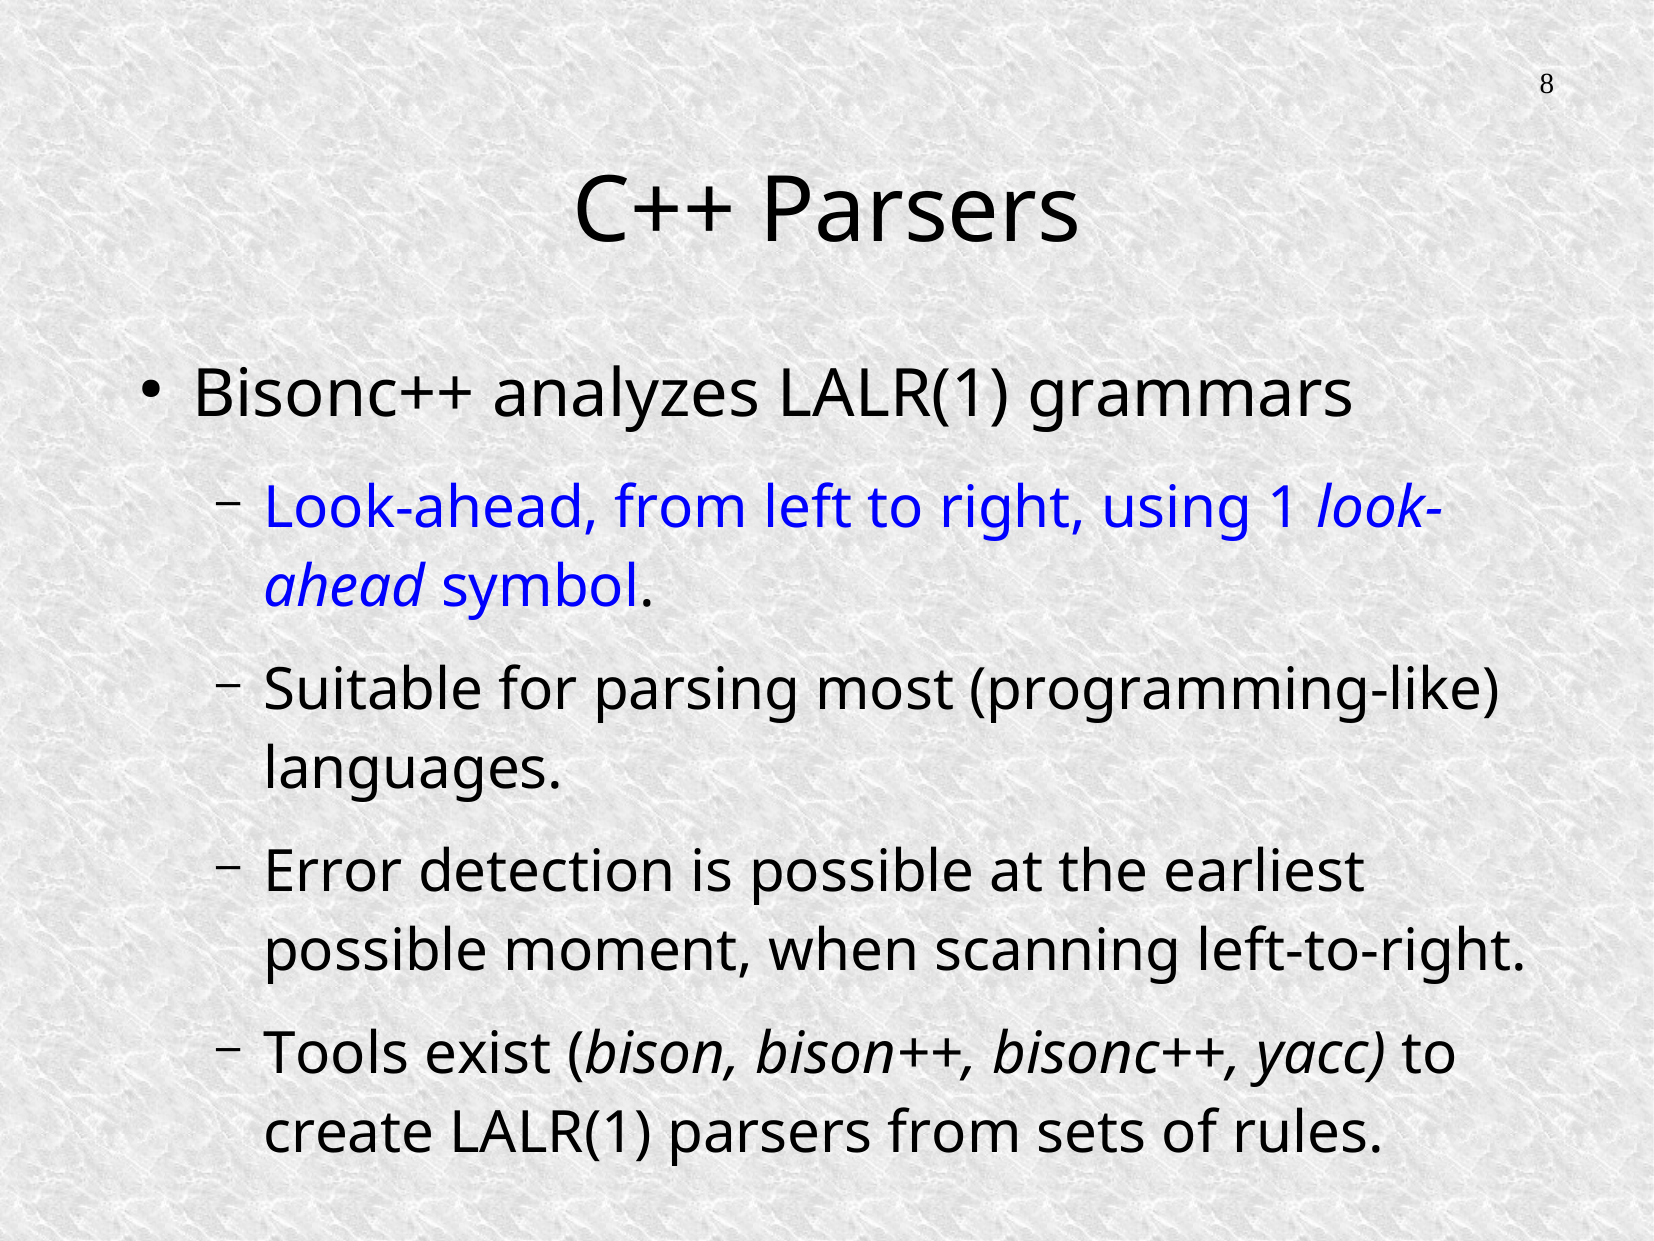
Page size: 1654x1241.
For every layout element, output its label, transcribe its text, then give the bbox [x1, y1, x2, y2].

title C++ Parsers [121, 102, 1534, 311]
list Bisonc++ analyzes LALR(1) grammars Look-ahead, from left to right, using 1 look-ahead symbol. Suitable for parsing most (programming-like) languages. Error detection is possible at the earliest possible moment, when scanning left-to-right. Tools exist (bison, bison++, bisonc++, yacc) to create LALR(1) parsers from sets of rules. [121, 344, 1534, 1201]
picture [0, 0, 1654, 1241]
